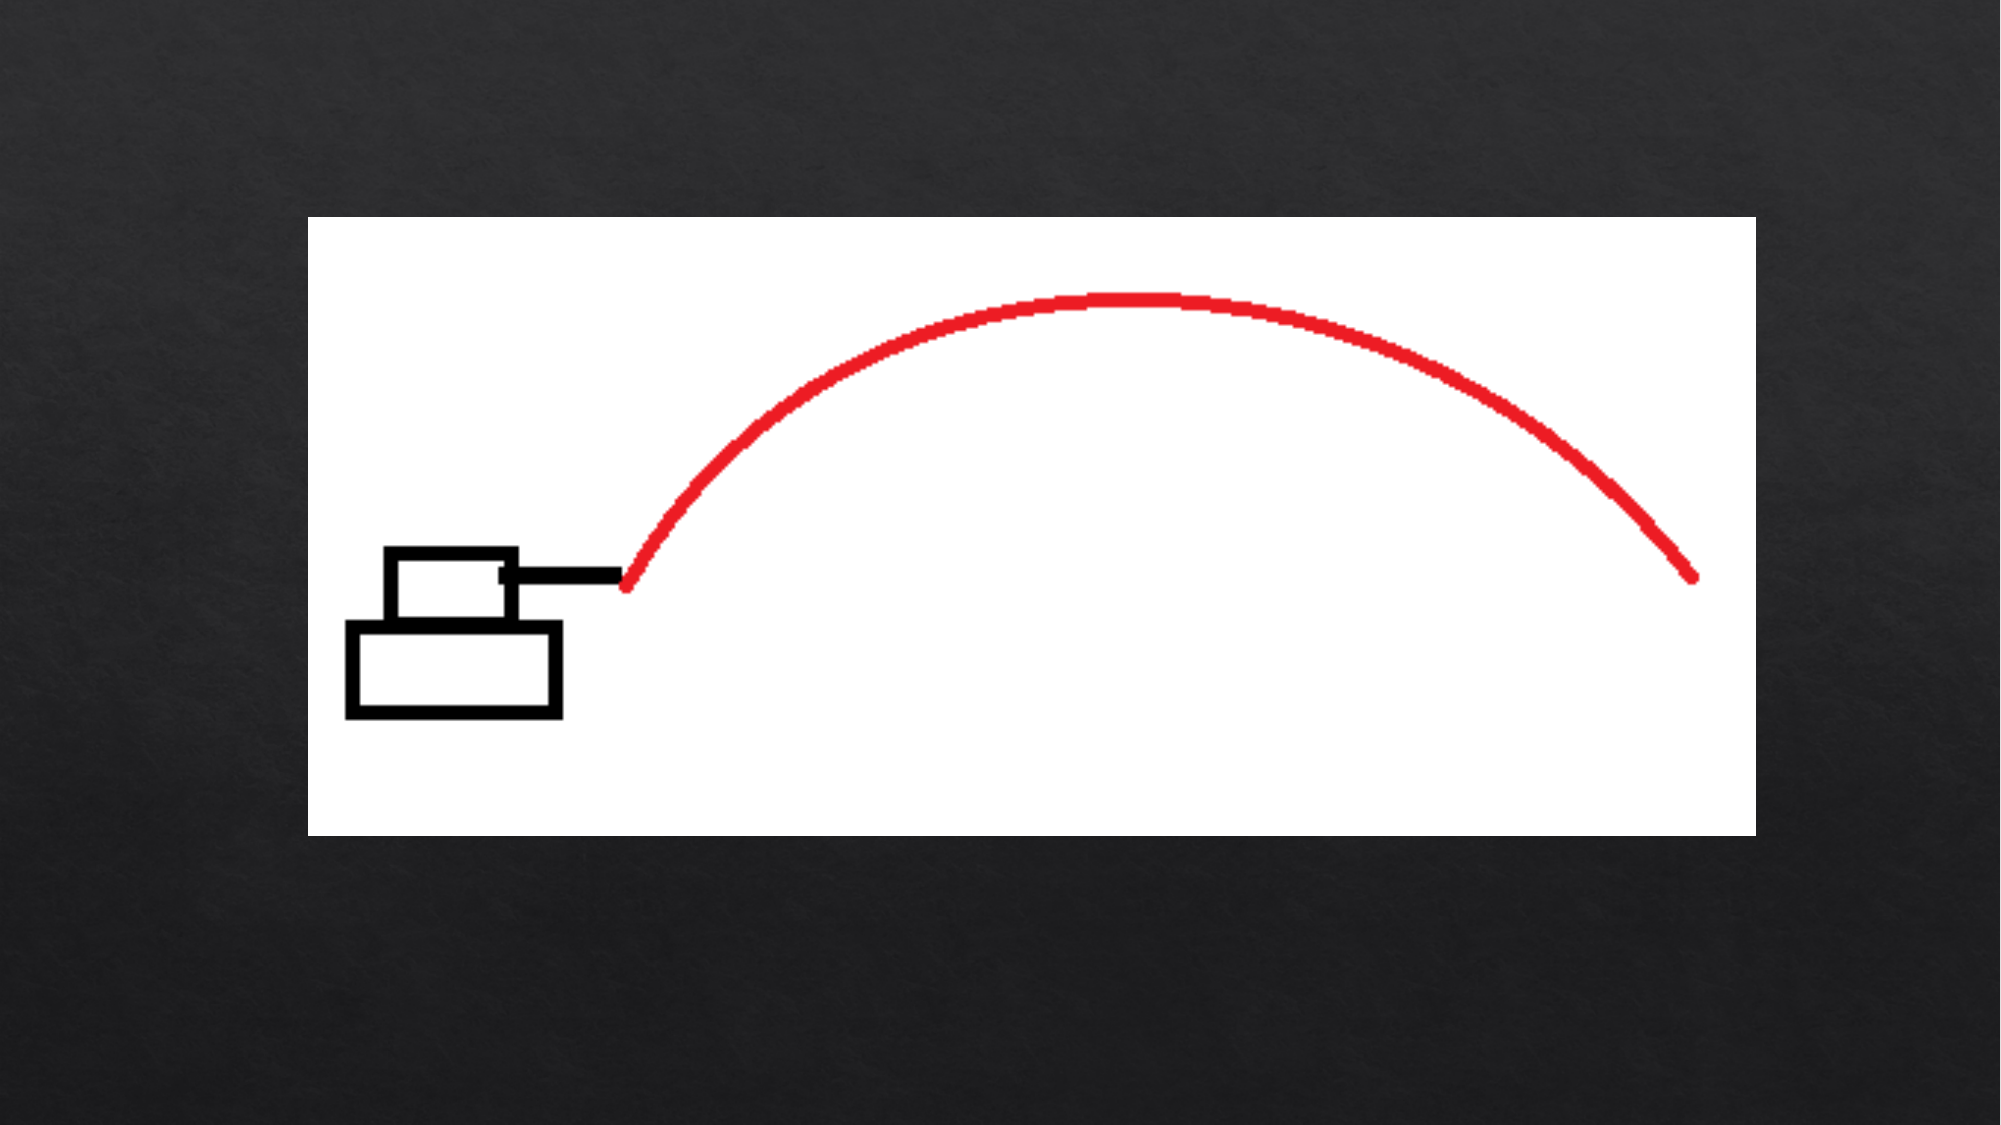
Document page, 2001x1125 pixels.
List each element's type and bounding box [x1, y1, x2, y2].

picture [308, 217, 1756, 836]
